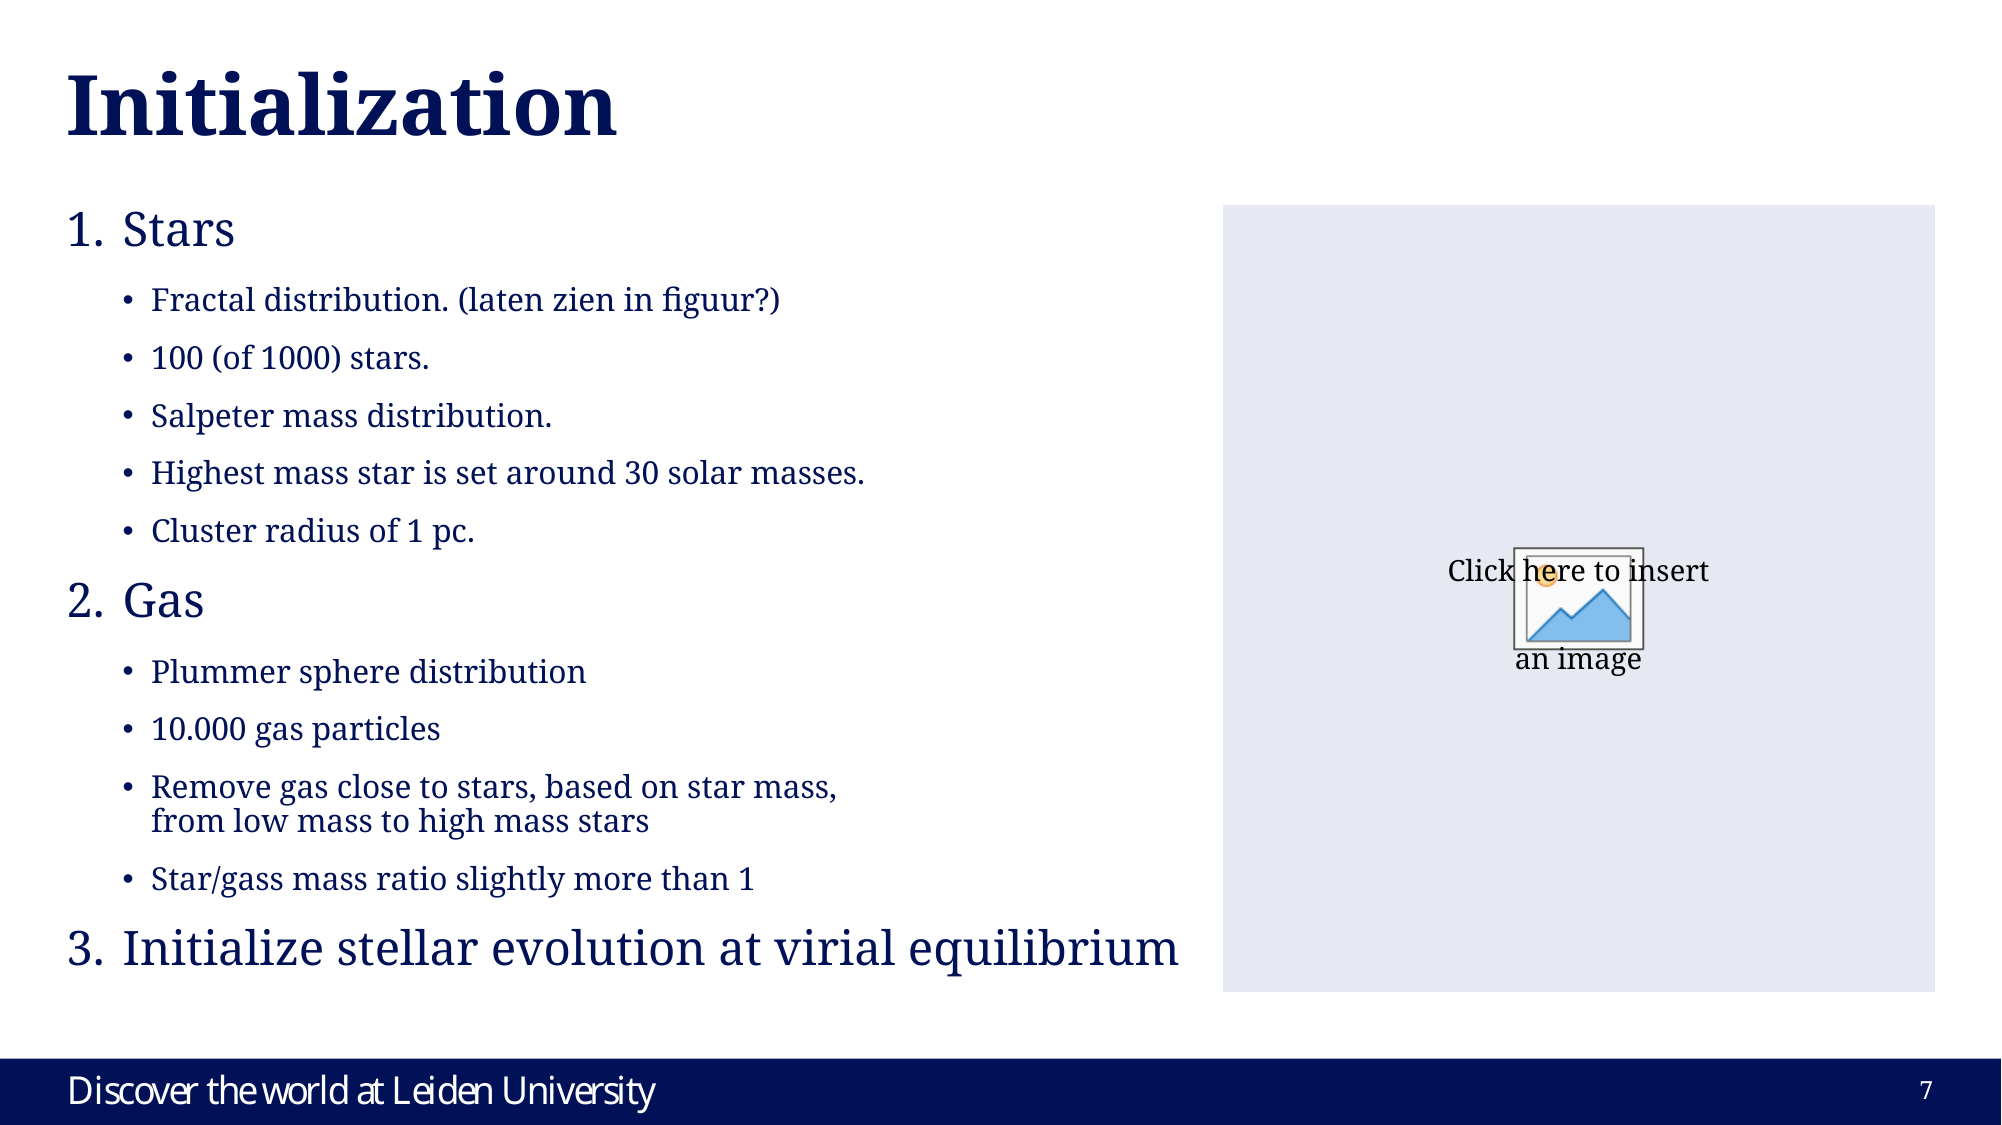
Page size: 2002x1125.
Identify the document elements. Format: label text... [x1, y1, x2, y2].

picture [1222, 205, 1935, 993]
title Initialization [66, 66, 1935, 138]
list Stars Fractal distribution. (laten zien in figuur?) 100 (of 1000) stars. Salpeter mass distribution. Highest mass star is set around 30 solar masses. Cluster radius of 1 pc. Gas Plummer sphere distribution 10.000 gas particles Remove gas close to stars, based on star mass, from low mass to high mass stars Star/gass mass ratio slightly more than 1 Initialize stellar evolution at virial equilibrium [66, 205, 1190, 993]
slide_number <number> [1498, 1061, 1949, 1122]
